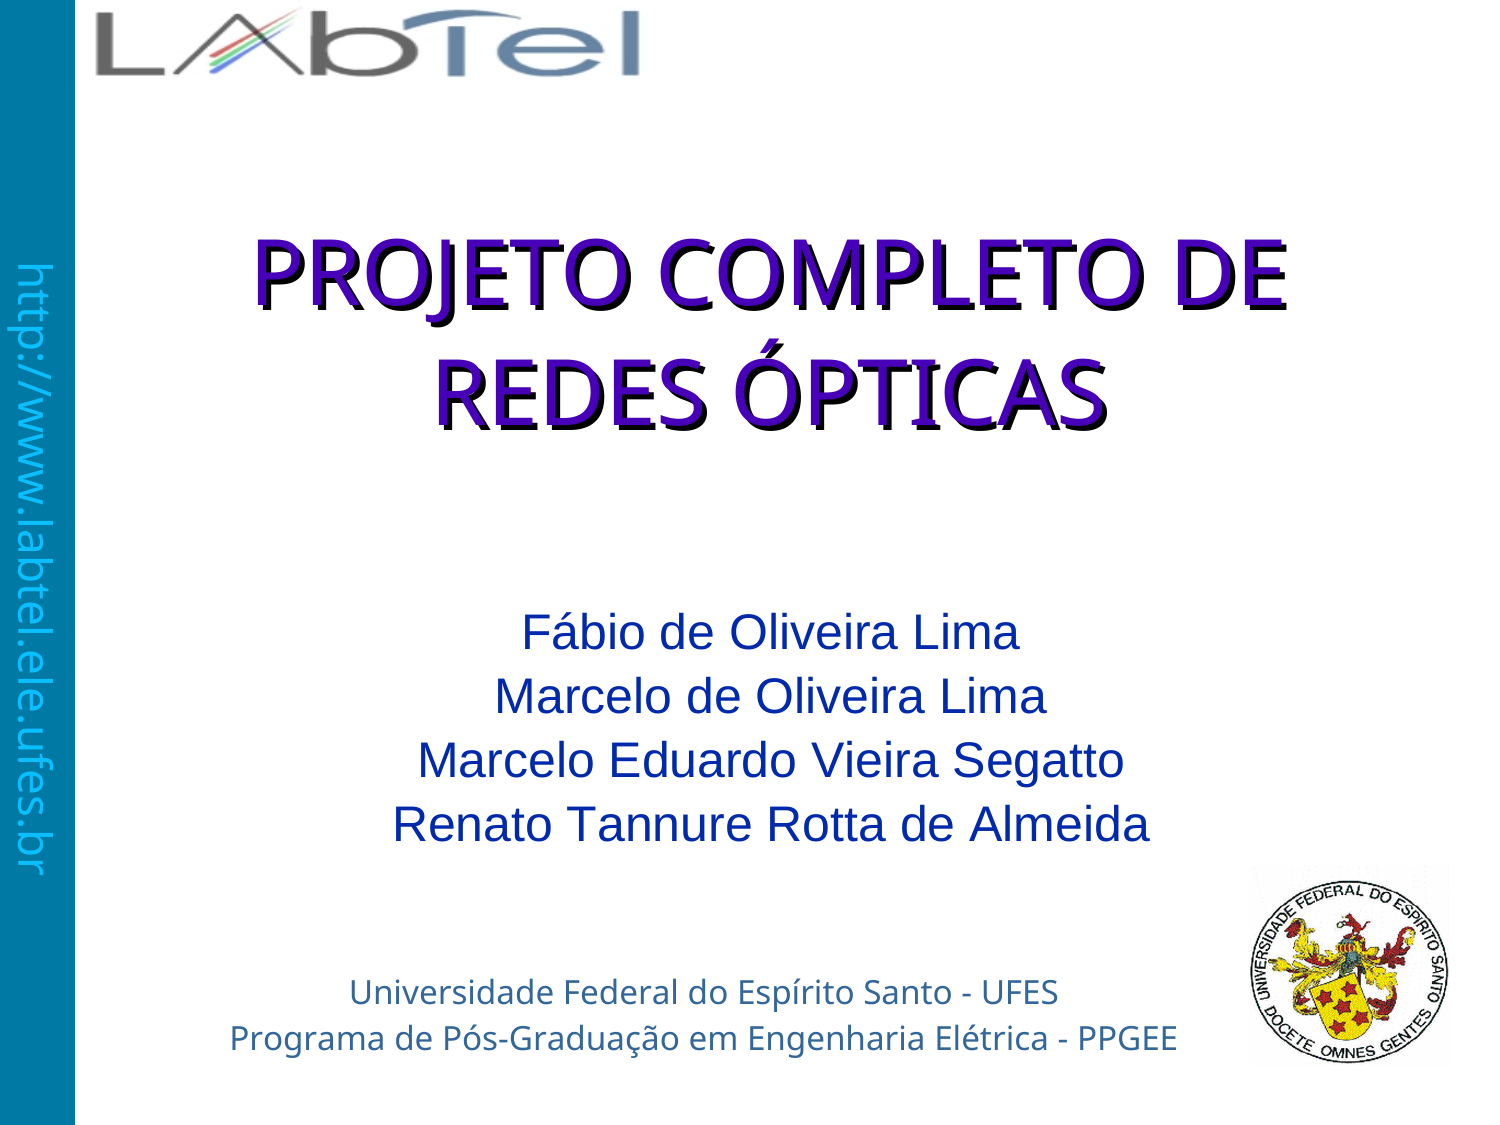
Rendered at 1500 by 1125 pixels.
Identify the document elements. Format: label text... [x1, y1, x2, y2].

text_box Universidade Federal do Espírito Santo - UFES Programa de Pós-Graduação em Engenharia Elétrica - PPGEE [157, 963, 1252, 1101]
picture [76, 0, 675, 88]
title PROJETO COMPLETO DE REDES ÓPTICAS [124, 167, 1413, 612]
text_box Fábio de Oliveira Lima Marcelo de Oliveira Lima Marcelo Eduardo Vieira Segatto Renato Tannure Rotta de Almeida [129, 590, 1413, 860]
picture [1249, 865, 1450, 1066]
